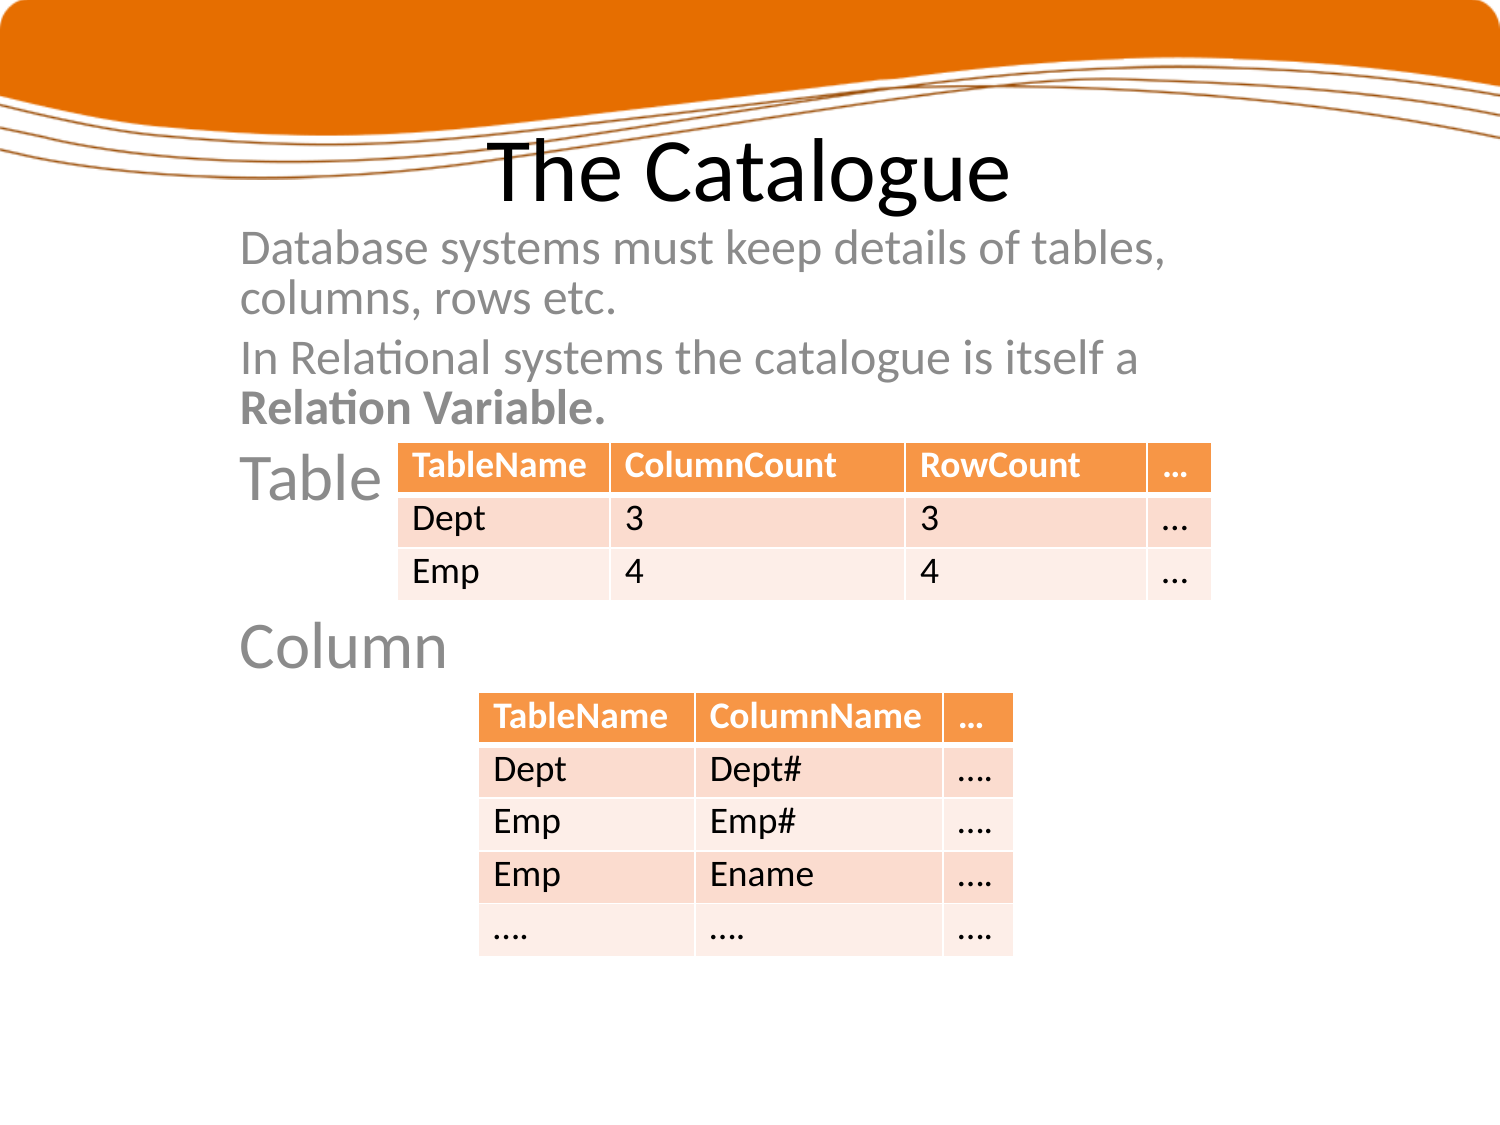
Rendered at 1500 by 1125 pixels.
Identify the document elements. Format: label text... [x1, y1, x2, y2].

table_cell …. [944, 748, 1013, 797]
text_box The Catalogue [74, 125, 1425, 232]
table_cell …. [479, 904, 694, 956]
table_header RowCount [906, 443, 1146, 492]
table_header TableName [398, 443, 609, 492]
table_cell …. [944, 799, 1013, 850]
table_cell … [1148, 498, 1211, 547]
table_cell 4 [906, 549, 1146, 600]
table_cell Emp# [696, 799, 942, 850]
picture [0, 0, 1500, 180]
table_cell Dept [479, 748, 694, 797]
table_header … [944, 693, 1013, 742]
table_cell …. [944, 852, 1013, 903]
table_header ColumnName [696, 693, 942, 742]
table_cell … [1148, 549, 1211, 600]
table_cell 3 [611, 498, 904, 547]
table_cell 3 [906, 498, 1146, 547]
table_cell …. [944, 904, 1013, 956]
table_cell Dept# [696, 748, 942, 797]
table_cell 4 [611, 549, 904, 600]
table_cell Emp [398, 549, 609, 600]
table_cell Emp [479, 799, 694, 850]
text_box Database systems must keep details of tables, columns, rows etc. In Relational systems the catalogue is itself a Relation Variable. Table Column [224, 232, 1275, 988]
table_header TableName [479, 693, 694, 742]
table_cell …. [696, 904, 942, 956]
table_header … [1148, 443, 1211, 492]
table_cell Emp [479, 852, 694, 903]
table_header ColumnCount [611, 443, 904, 492]
table_cell Dept [398, 498, 609, 547]
table_cell Ename [696, 852, 942, 903]
